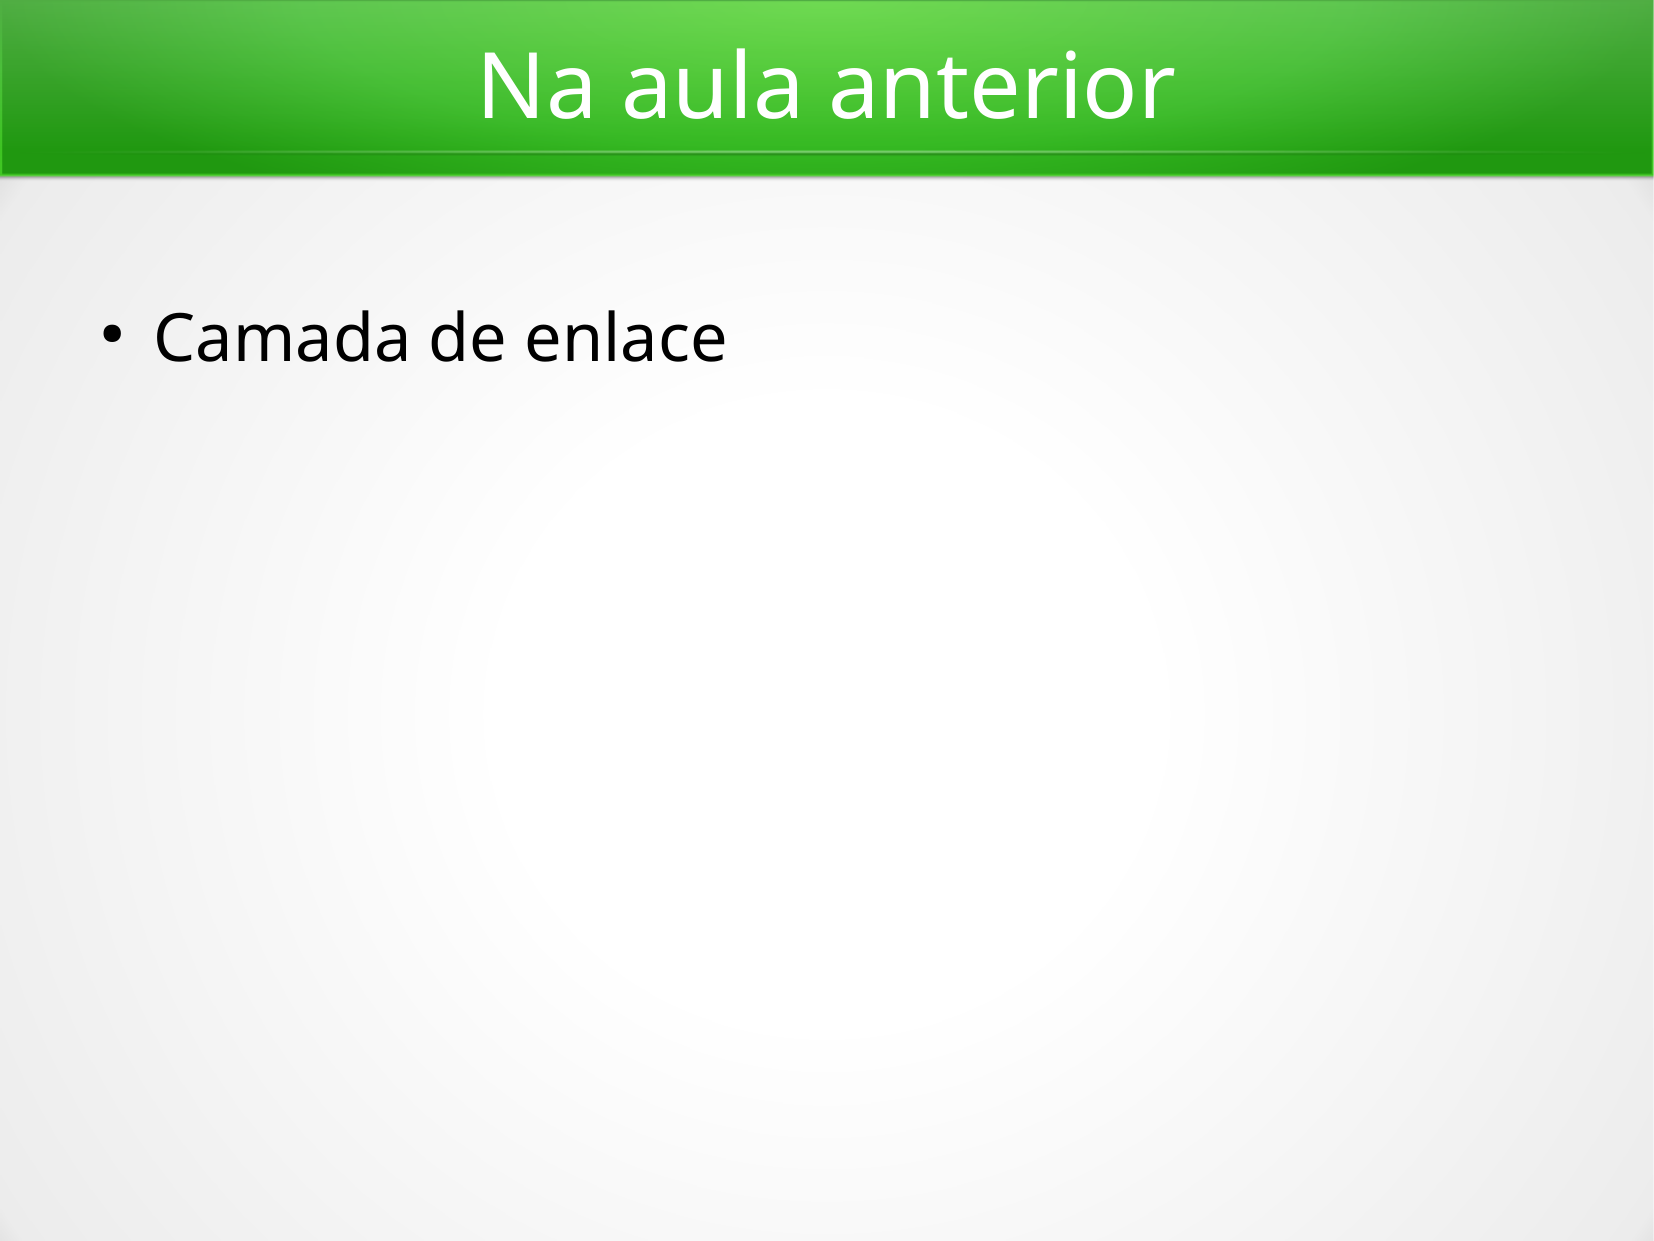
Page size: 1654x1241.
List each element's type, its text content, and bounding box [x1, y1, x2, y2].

list Camada de enlace [82, 290, 1571, 1010]
picture [0, 0, 1654, 1241]
title Na aula anterior [82, 11, 1571, 154]
